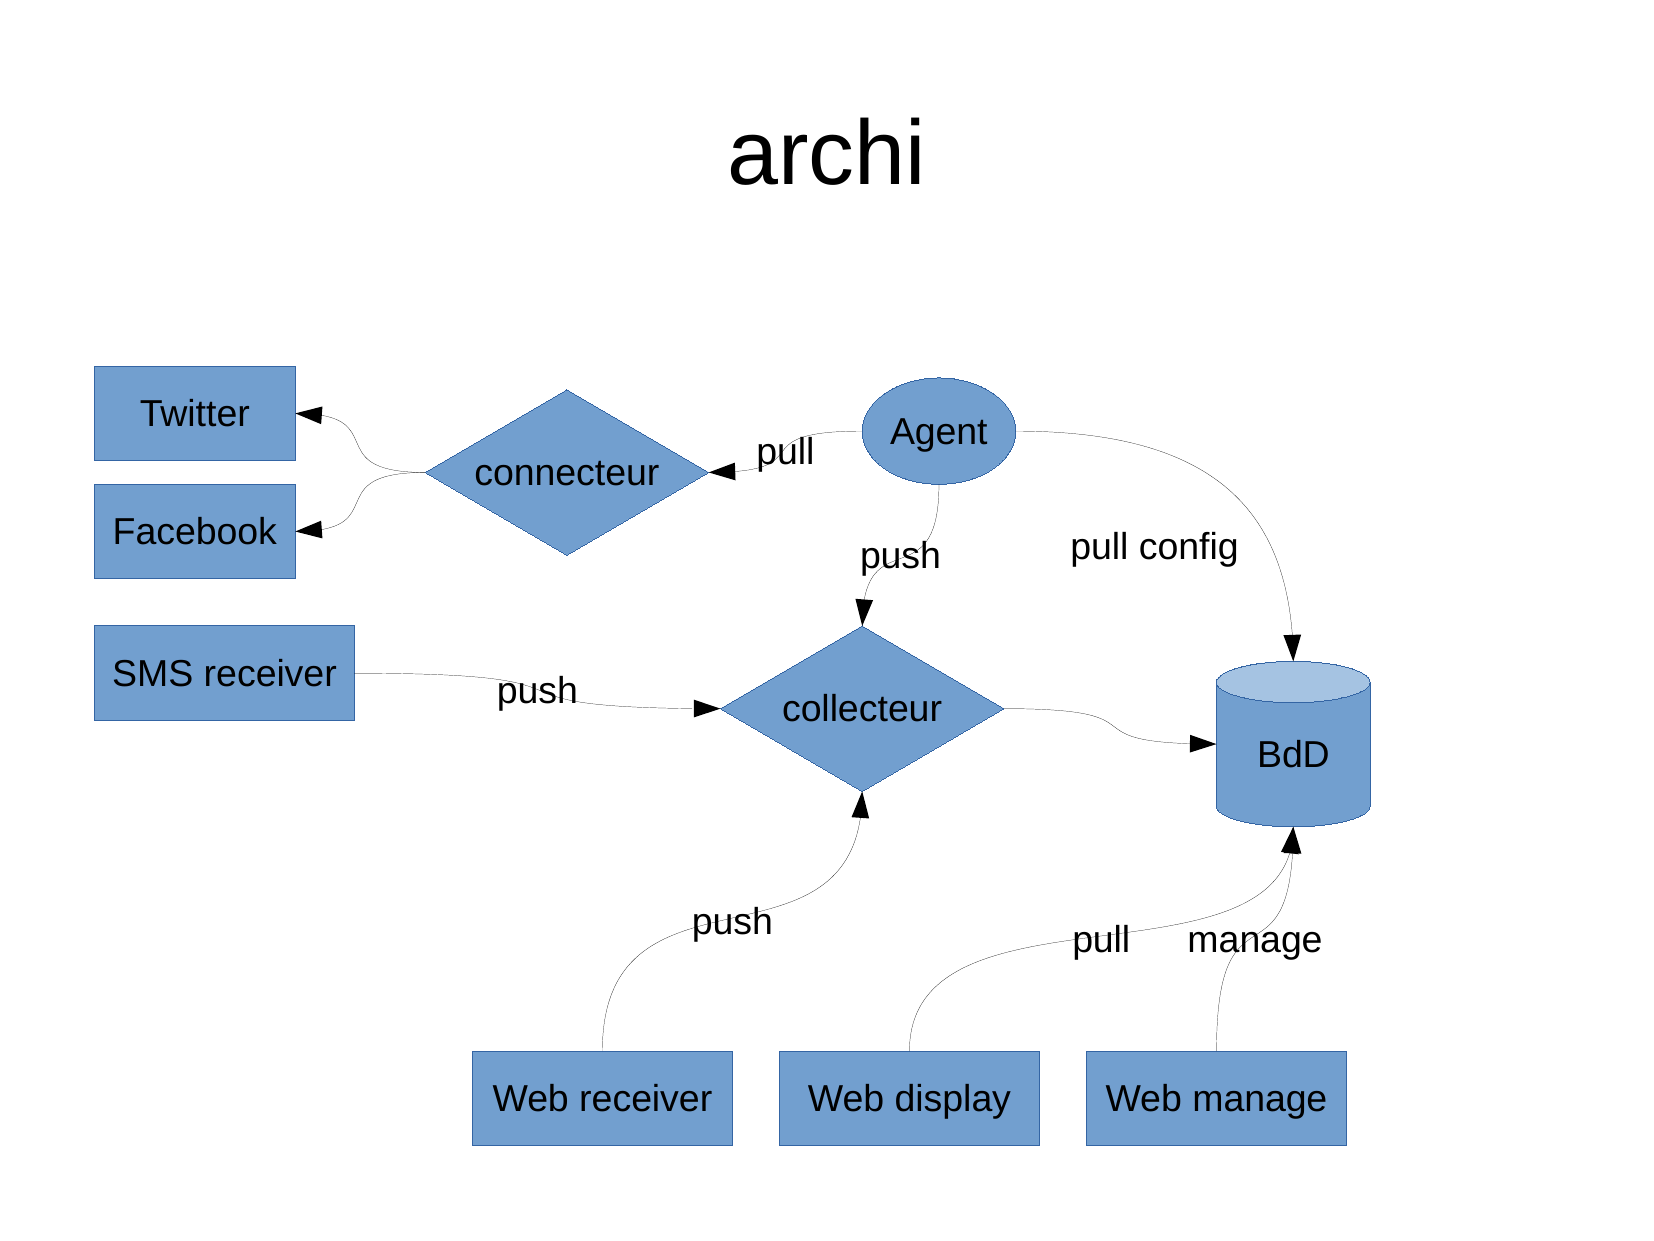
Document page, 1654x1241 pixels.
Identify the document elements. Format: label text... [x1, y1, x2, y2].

text_box connecteur [425, 389, 708, 556]
text_box BdD [1216, 683, 1371, 827]
text_box SMS receiver [94, 625, 355, 721]
text_box Facebook [94, 484, 296, 579]
text_box Web manage [1086, 1051, 1347, 1146]
text_box collecteur [721, 626, 1004, 791]
text_box Web receiver [472, 1051, 733, 1146]
text_box Web display [779, 1051, 1040, 1146]
title archi [82, 49, 1571, 257]
text_box Twitter [94, 366, 296, 461]
text_box Agent [862, 377, 1016, 485]
